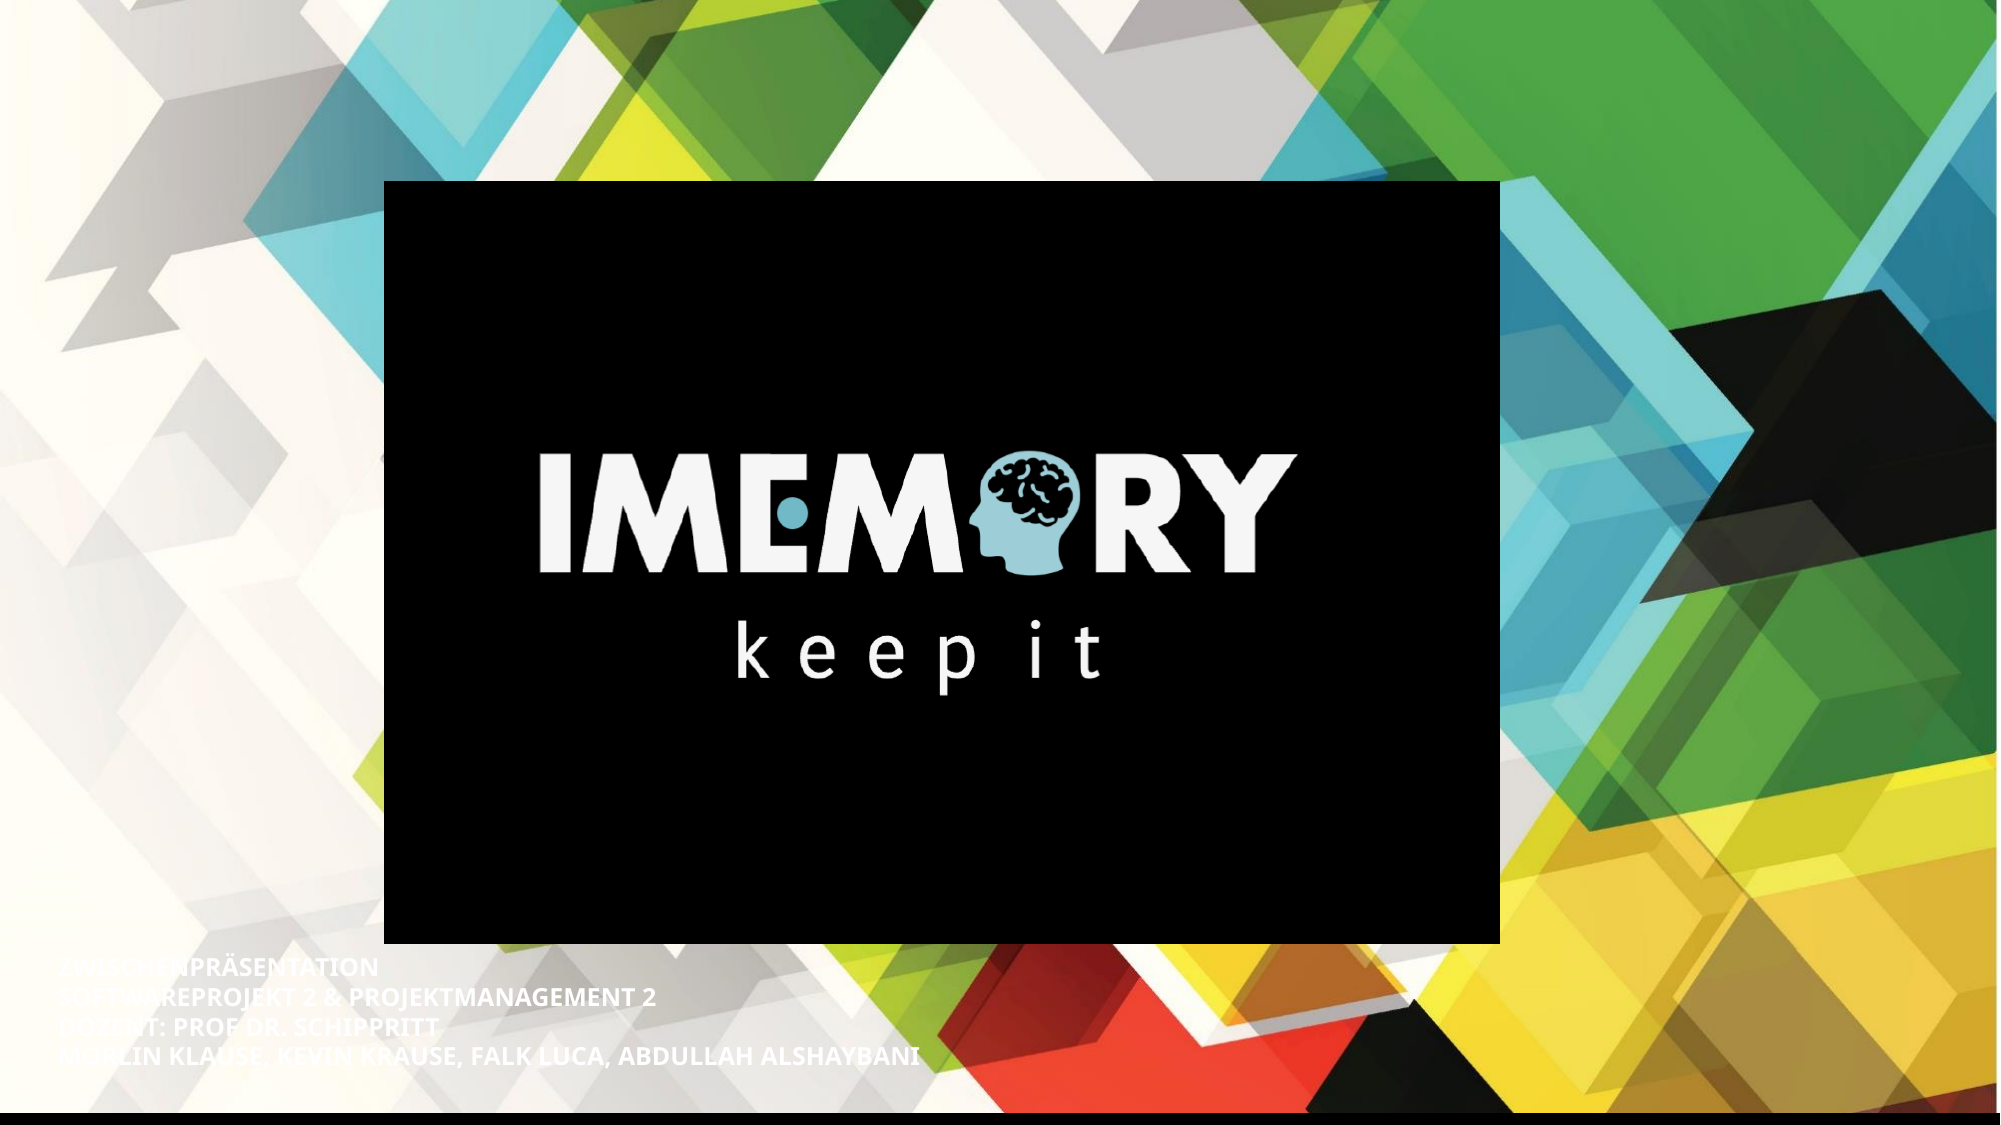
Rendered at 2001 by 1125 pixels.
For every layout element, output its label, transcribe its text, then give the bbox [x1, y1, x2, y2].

text_box ZWISCHENPRÄSENTATION SOFTWAREPROJEKT 2 & PROJEKTMANAGEMENT 2 DOZENT: PROF DR. SCHIPPRITT MORLIN KLAUSE, KEVIN KRAUSE, FALK LUCA, ABDULLAH ALSHAYBANI [43, 943, 1220, 1079]
picture [0, 0, 2000, 1113]
